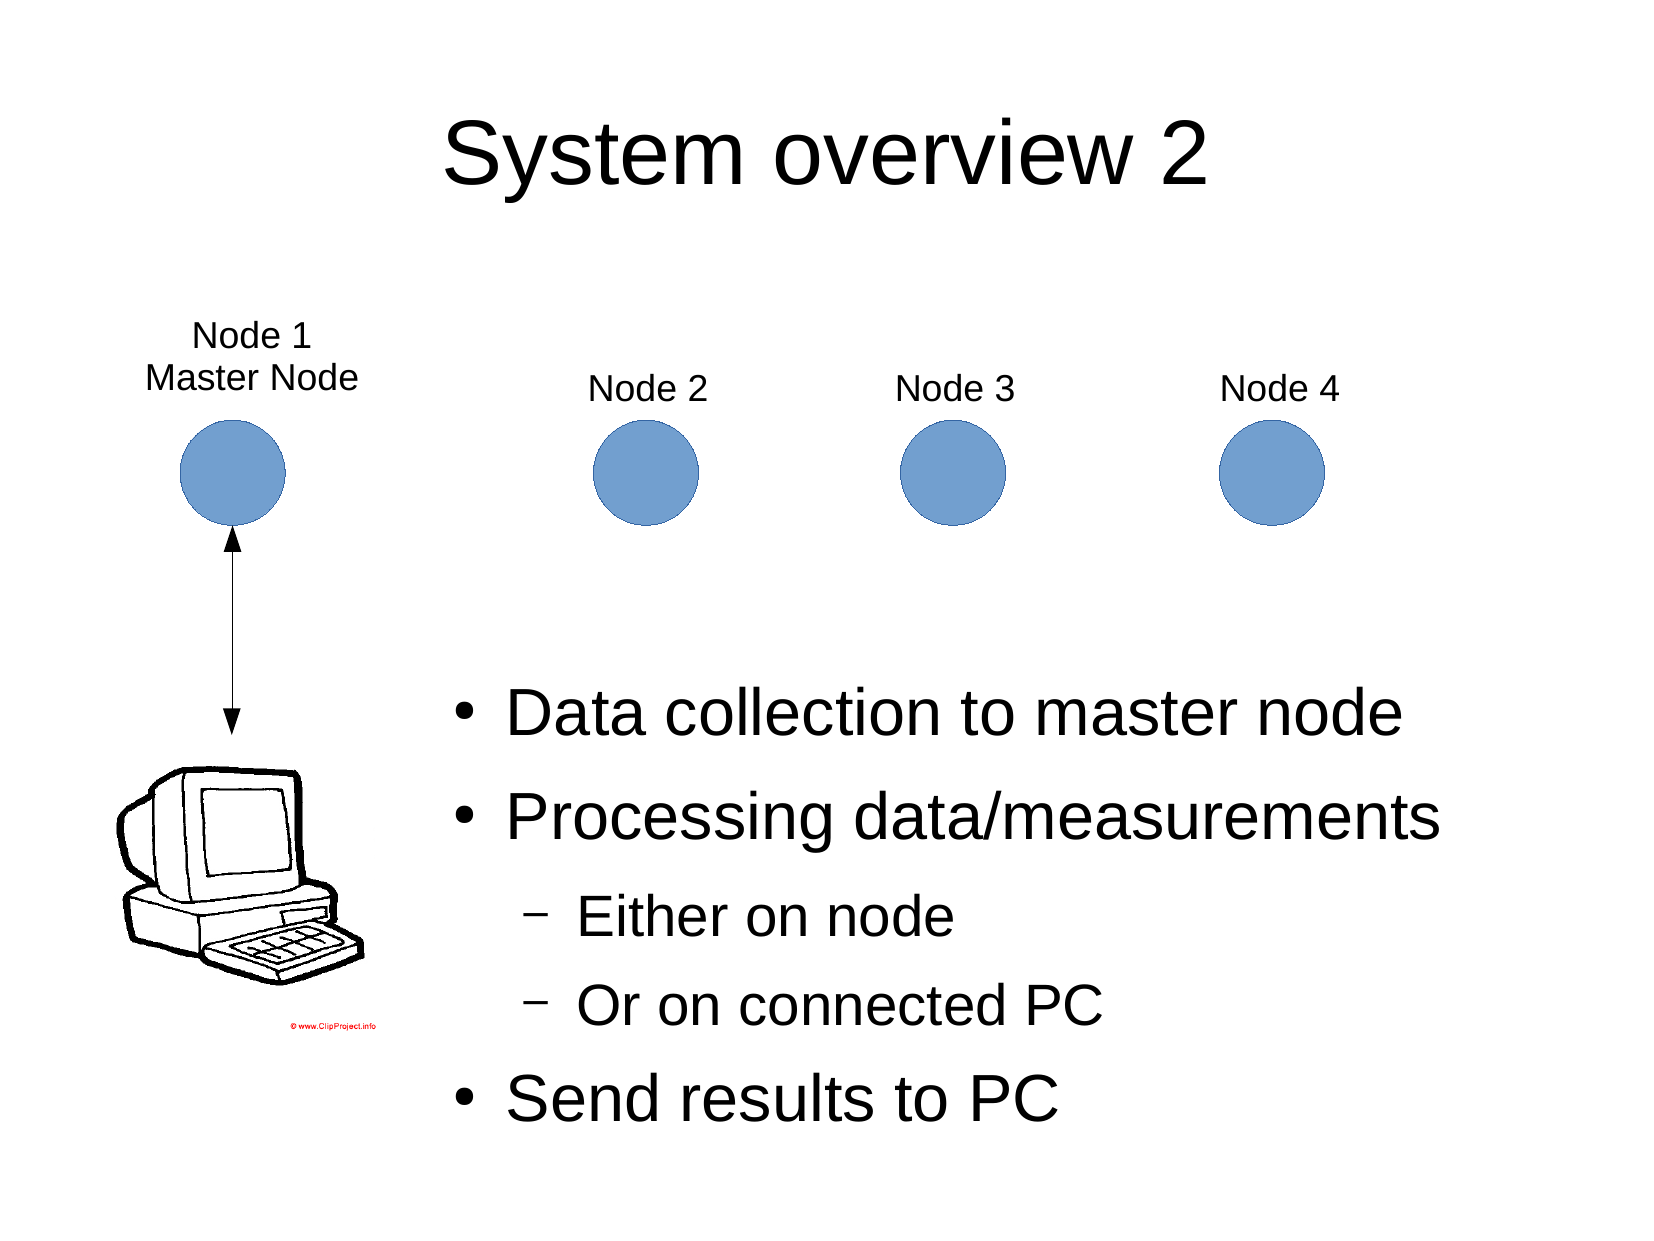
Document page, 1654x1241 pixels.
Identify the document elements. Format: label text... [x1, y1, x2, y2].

text_box [900, 420, 1006, 526]
text_box Node 1 Master Node [130, 306, 374, 448]
text_box [1219, 420, 1325, 526]
text_box Node 3 [880, 360, 1031, 417]
text_box Node 2 [572, 360, 724, 417]
picture [81, 734, 382, 1036]
text_box [593, 420, 699, 526]
title System overview 2 [82, 49, 1571, 257]
text_box [180, 448, 286, 526]
text_box Node 4 [1204, 360, 1355, 417]
list Data collection to master node Processing data/measurements Either on node Or on connected PC Send results to PC [435, 675, 1534, 1141]
